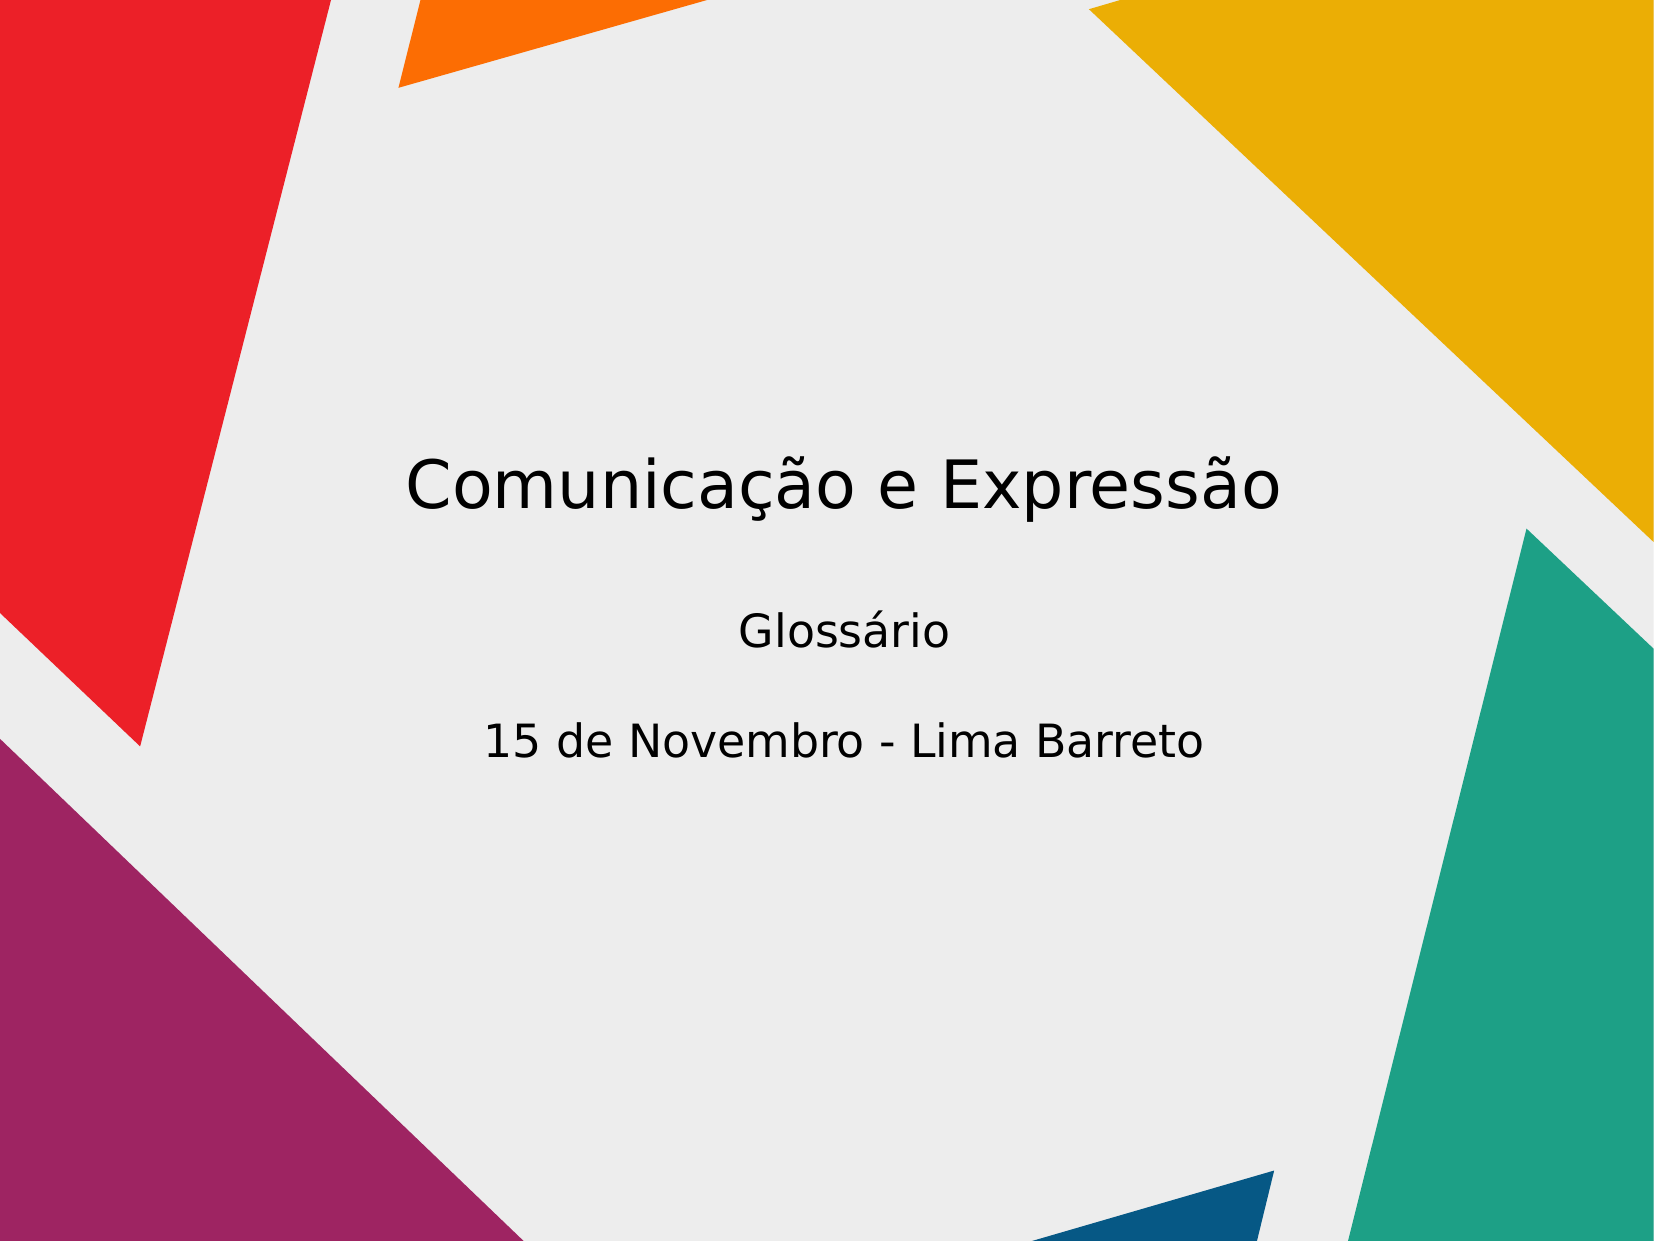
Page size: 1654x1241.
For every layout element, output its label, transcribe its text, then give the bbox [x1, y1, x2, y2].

text_box Comunicação e Expressão Glossário 15 de Novembro - Lima Barreto [354, 401, 1335, 807]
